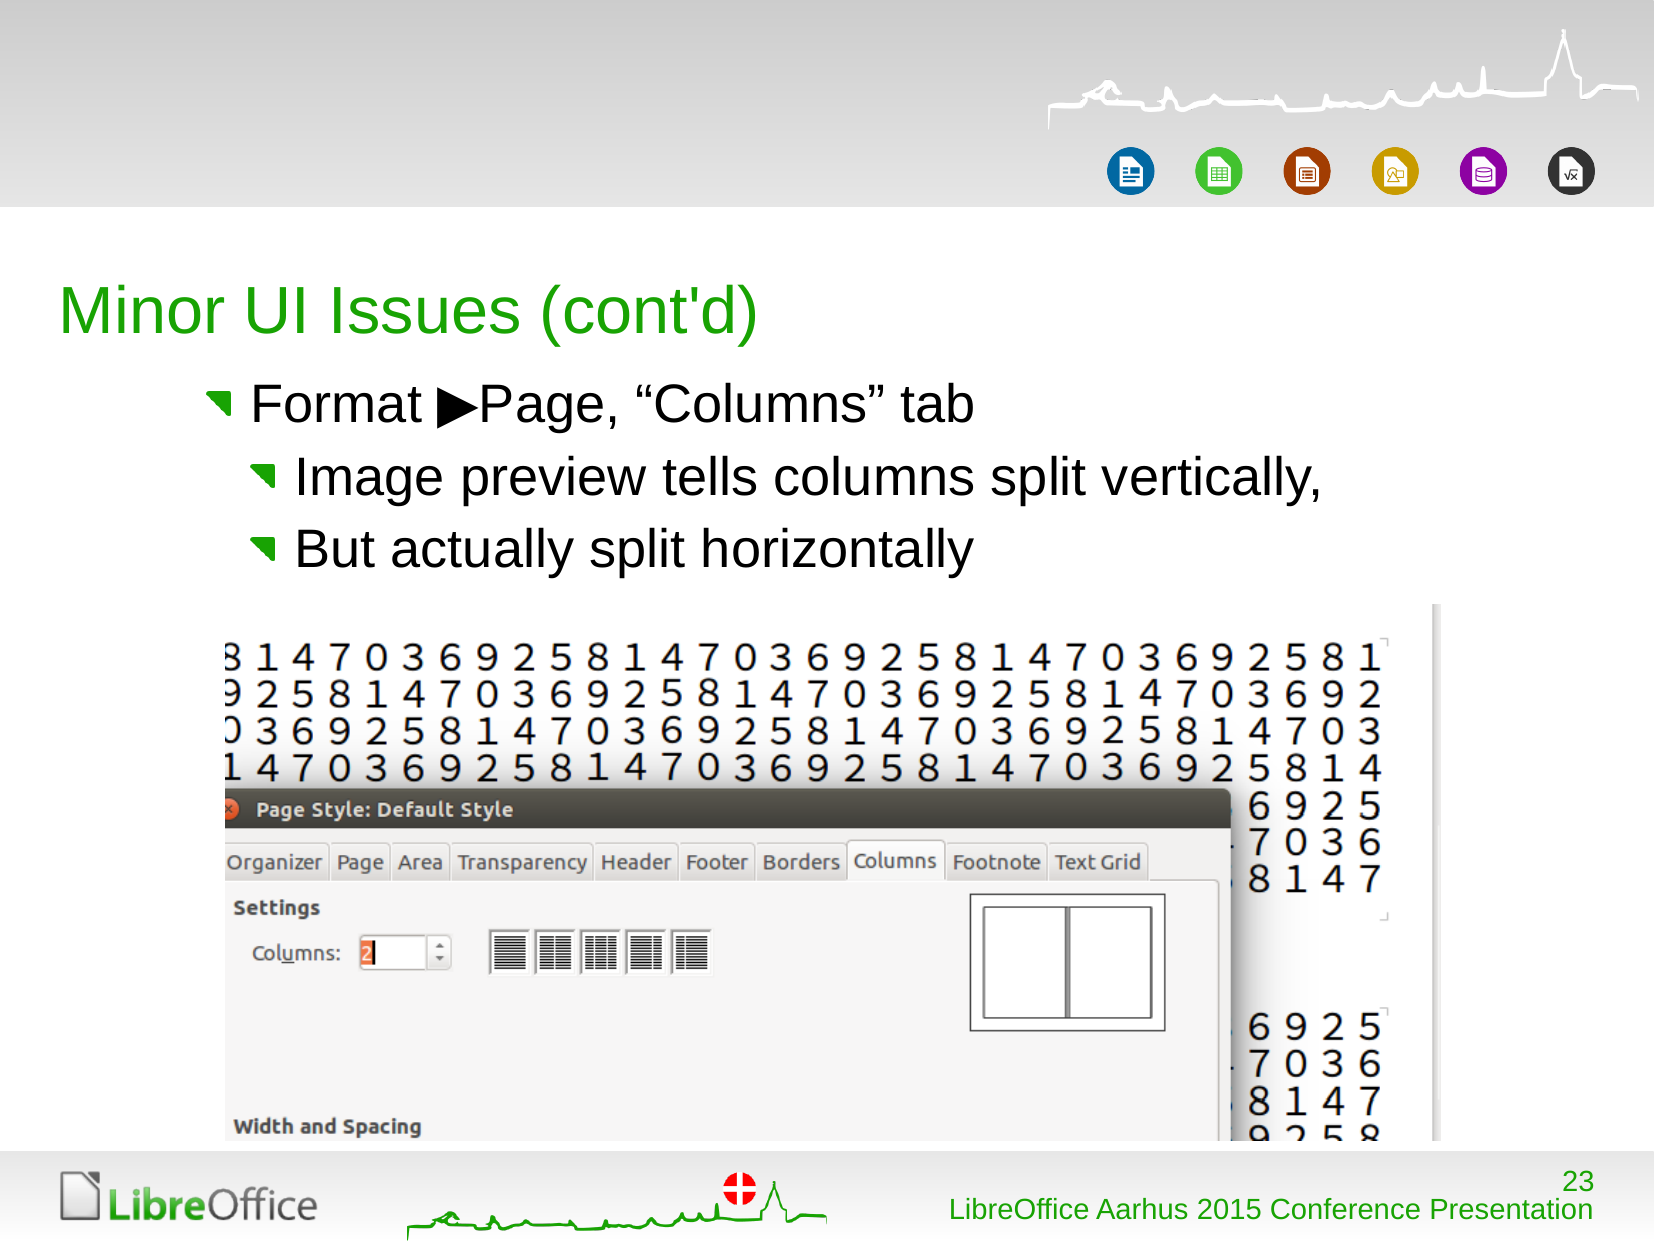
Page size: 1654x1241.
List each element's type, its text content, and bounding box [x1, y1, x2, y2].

picture [407, 1172, 827, 1241]
title Minor UI Issues (cont'd) [59, 236, 1595, 384]
picture [1048, 29, 1639, 130]
picture [41, 1152, 337, 1240]
picture [1107, 147, 1595, 195]
picture [225, 604, 1441, 1141]
list Format ▶Page, “Columns” tab Image preview tells columns split vertically, But actually split horizontally [206, 373, 1565, 1123]
